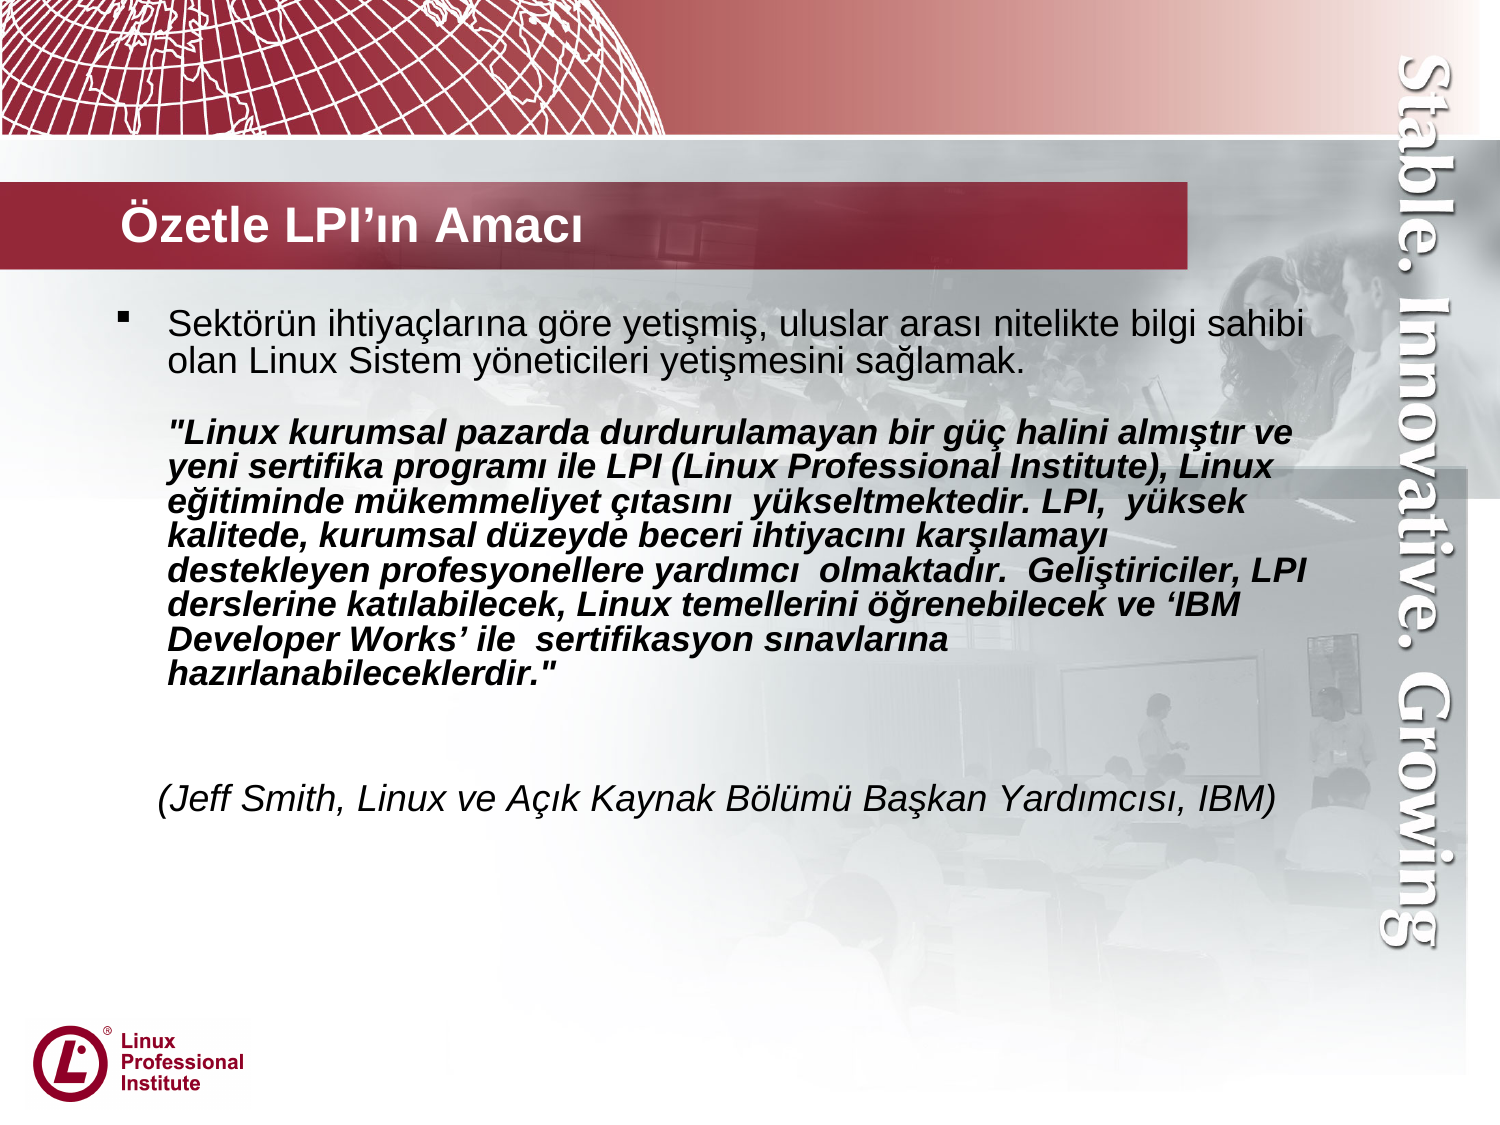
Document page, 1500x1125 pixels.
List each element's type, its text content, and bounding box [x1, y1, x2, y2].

picture [0, 0, 1500, 1113]
text_box Sektörün ihtiyaçlarına göre yetişmiş, uluslar arası nitelikte bilgi sahibi olan Linux Sistem yöneticileri yetişmesini sağlamak. "Linux kurumsal pazarda durdurulamayan bir güç halini almıştır ve yeni sertifika programı ile LPI (Linux Professional Institute), Linux eğitiminde mükemmeliyet çıtasını yükseltmektedir. LPI, yüksek kalitede, kurumsal düzeyde beceri ihtiyacını karşılamayı destekleyen profesyonellere yardımcı olmaktadır. Geliştiriciler, LPI derslerine katılabilecek, Linux temellerini öğrenebilecek ve ‘IBM Developer Works’ ile sertifikasyon sınavlarına hazırlanabileceklerdir." (Jeff Smith, Linux ve Açık Kaynak Bölümü Başkan Yardımcısı, IBM) [100, 299, 1325, 967]
text_box Özetle LPI’ın Amacı [105, 173, 1407, 274]
